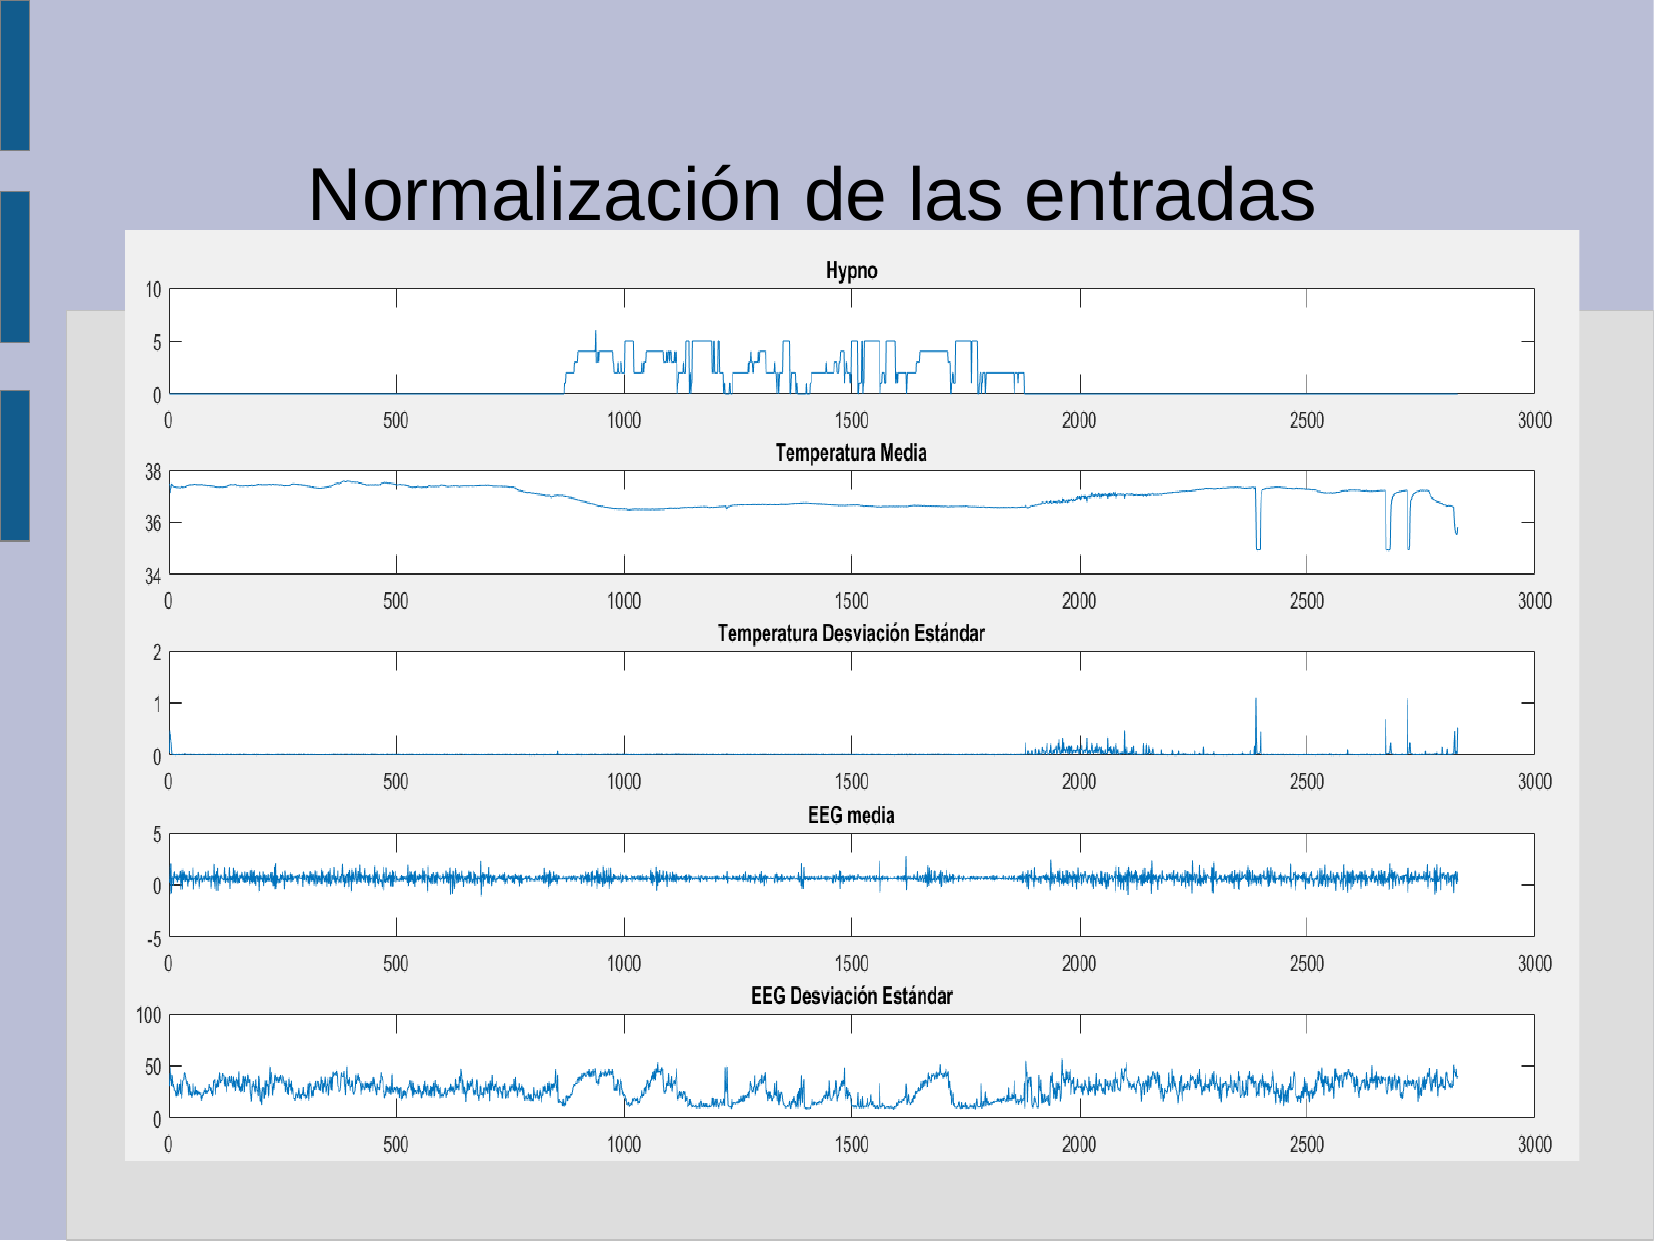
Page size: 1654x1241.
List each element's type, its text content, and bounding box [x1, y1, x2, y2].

subtitle Normalización de las entradas [106, 32, 1519, 349]
picture [116, 230, 1580, 1161]
